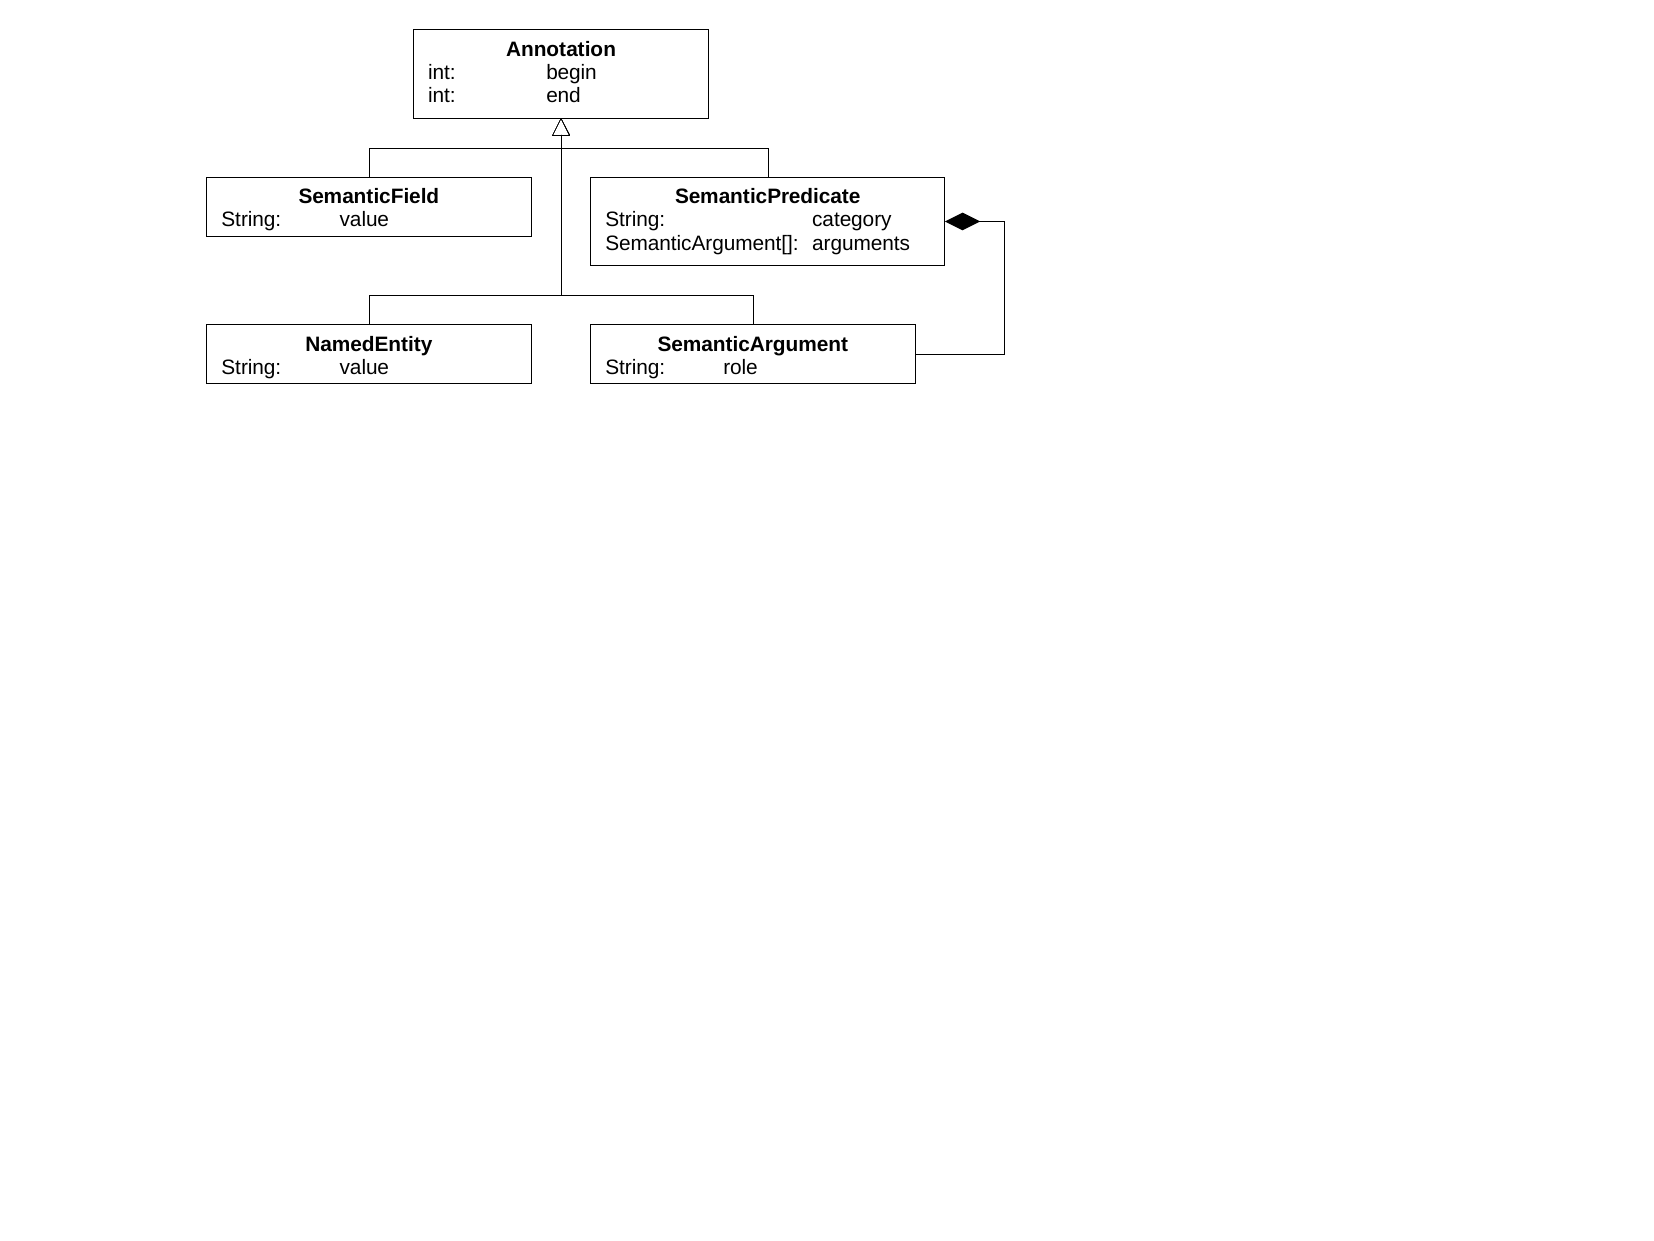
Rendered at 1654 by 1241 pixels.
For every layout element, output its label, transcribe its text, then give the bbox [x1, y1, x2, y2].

text_box SemanticField String: value [206, 177, 532, 237]
text_box Annotation int: begin int: end [413, 29, 709, 119]
text_box SemanticPredicate String: category SemanticArgument[]: arguments [590, 177, 945, 266]
text_box NamedEntity String: value [206, 324, 532, 384]
text_box SemanticArgument String: role [590, 324, 916, 384]
